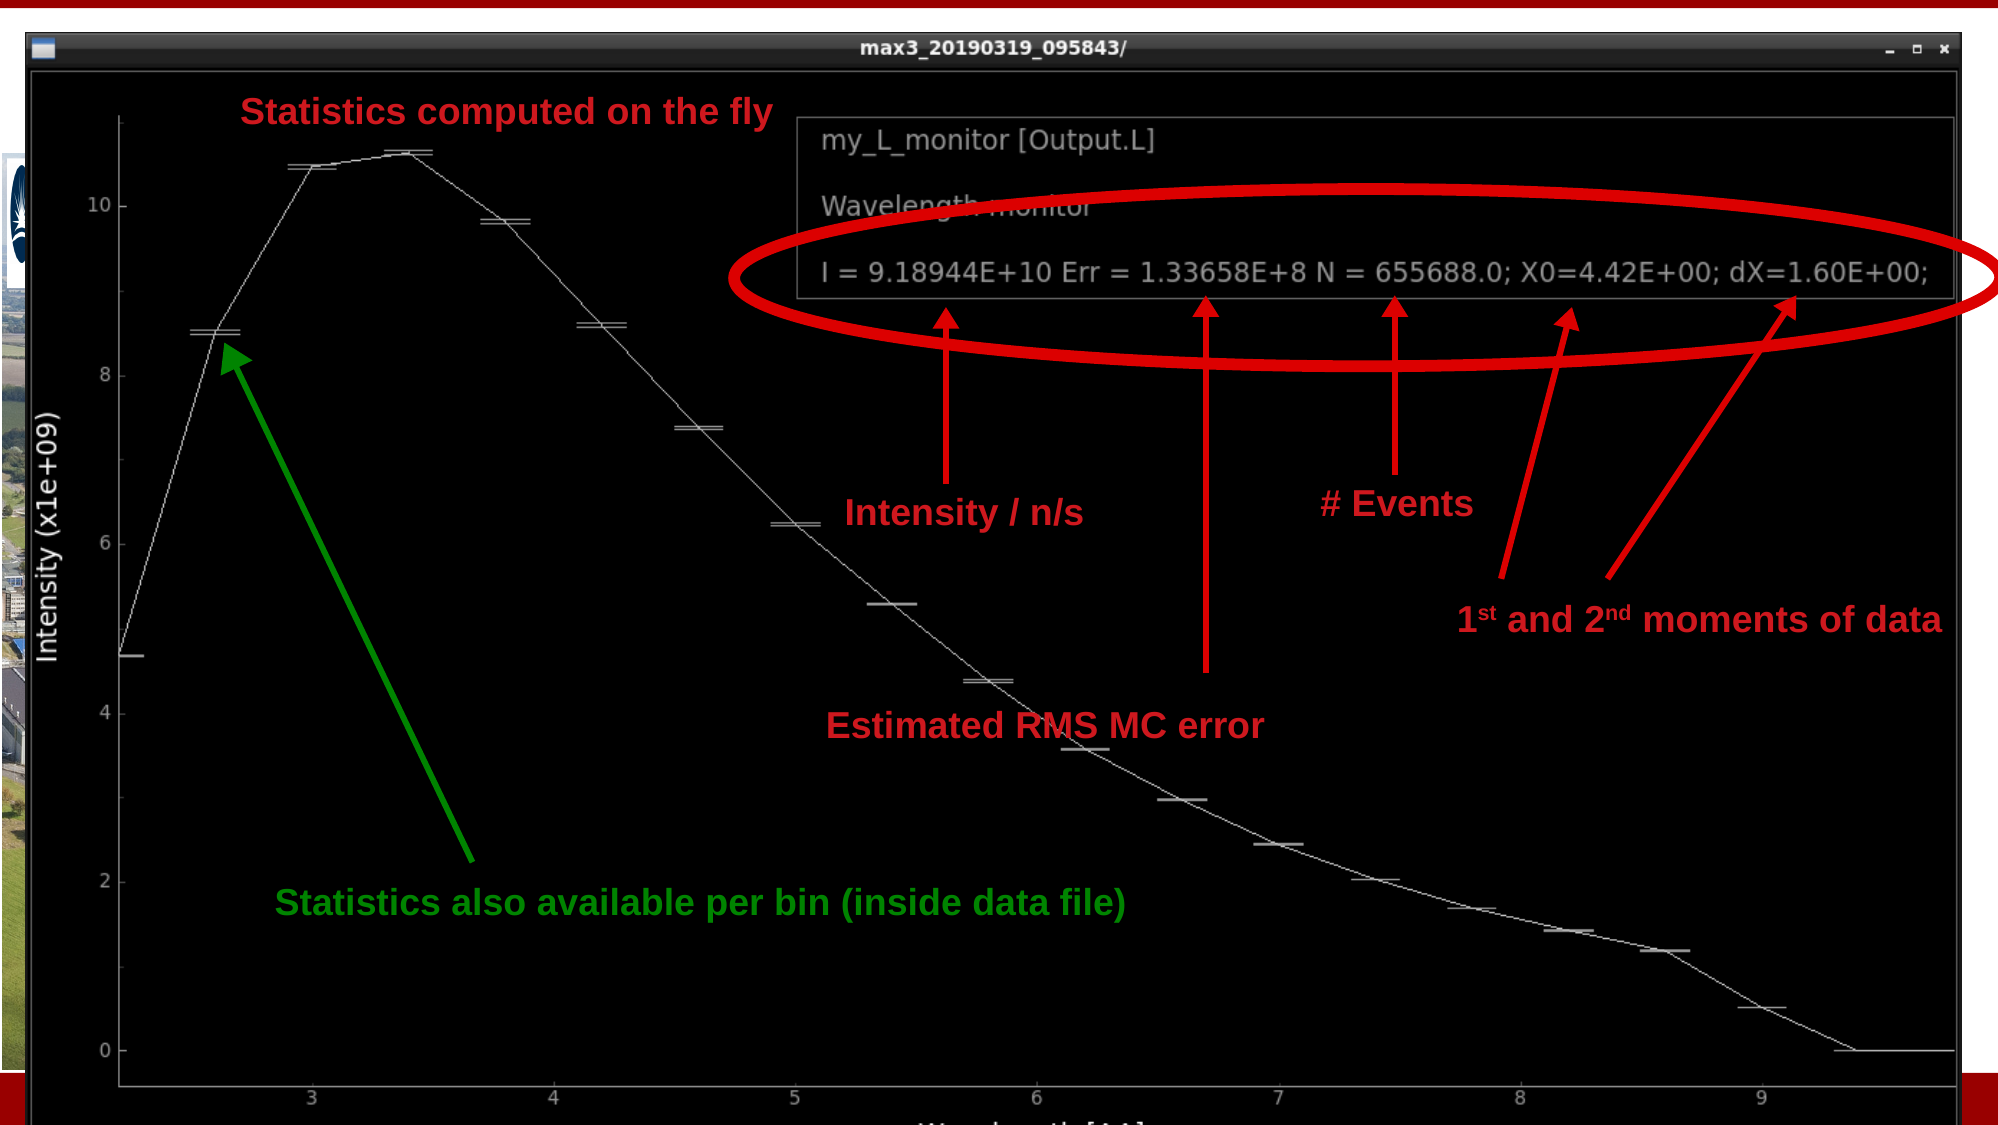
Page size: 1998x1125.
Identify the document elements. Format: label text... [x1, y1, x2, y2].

text_box Estimated RMS MC error [811, 696, 1502, 754]
picture [741, 195, 1962, 360]
picture [2, 32, 1962, 1125]
text_box # Events [1305, 474, 1490, 532]
text_box Statistics computed on the fly [225, 82, 789, 140]
text_box Statistics also available per bin (inside data file) [259, 874, 1406, 931]
text_box Intensity / n/s [829, 484, 1100, 542]
text_box 1st and 2nd moments of data [1442, 591, 1958, 650]
